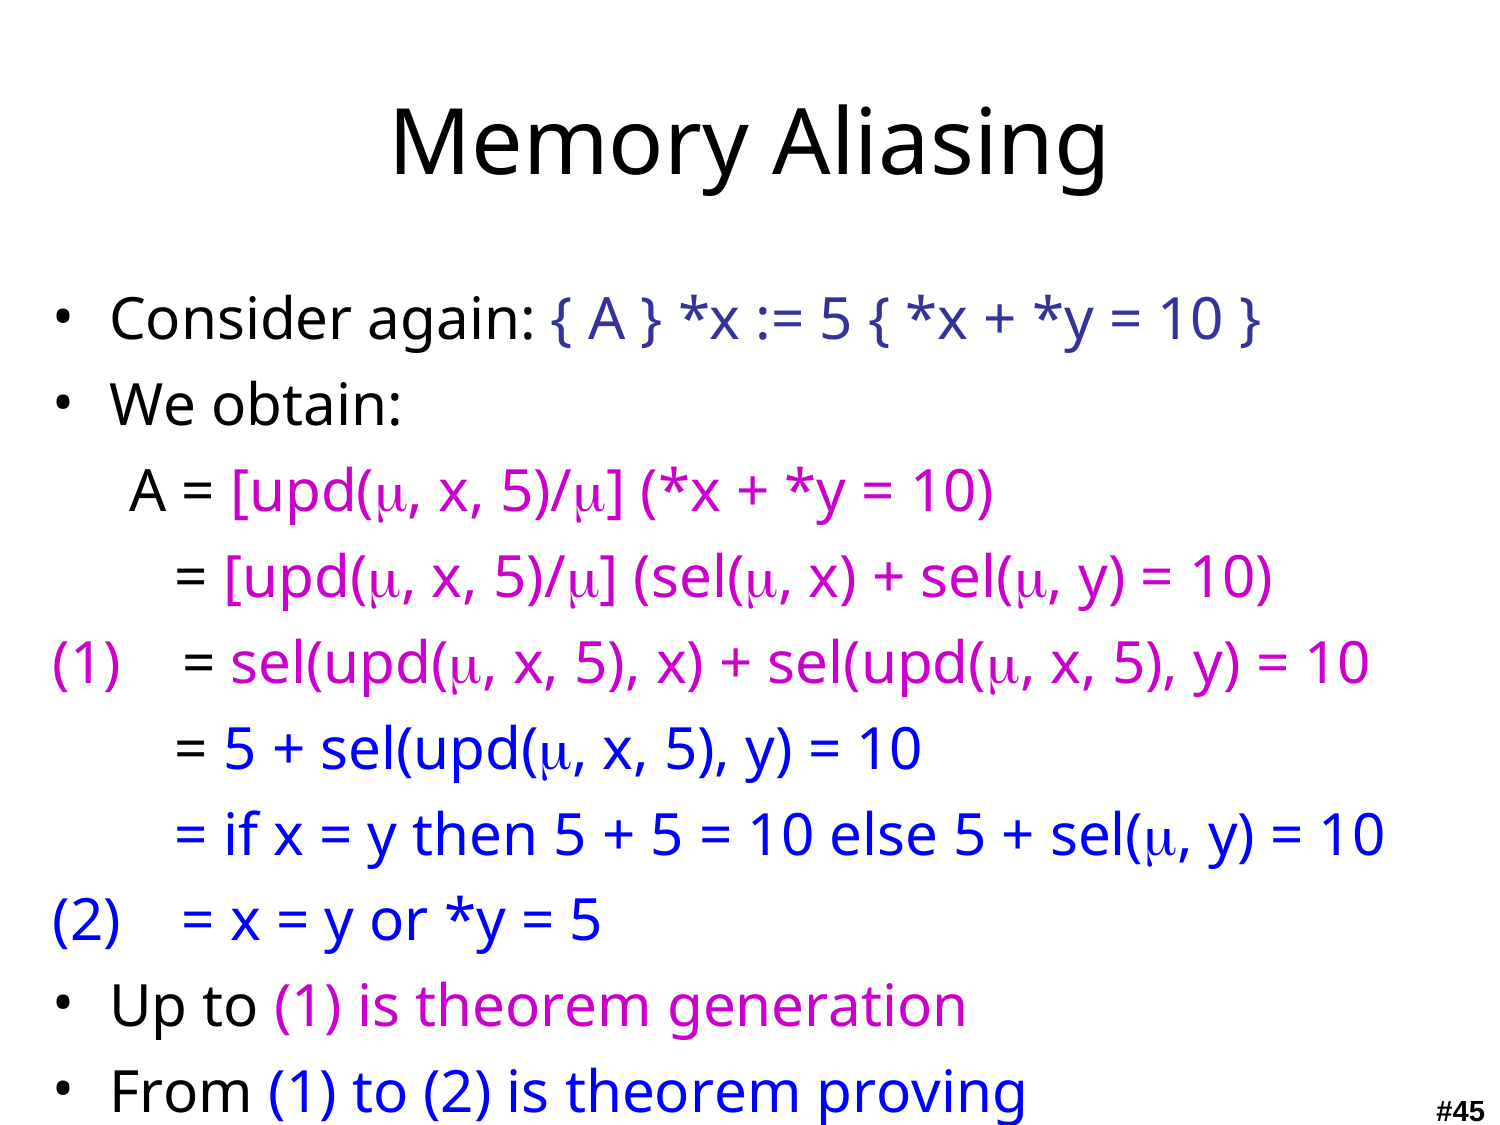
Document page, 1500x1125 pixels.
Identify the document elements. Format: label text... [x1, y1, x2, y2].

title Memory Aliasing [24, 45, 1476, 233]
list Consider again: { A } *x := 5 { *x + *y = 10 } We obtain: A = [upd(, x, 5)/] (*x + *y = 10) = [upd(, x, 5)/] (sel(, x) + sel(, y) = 10) (1) = sel(upd(, x, 5), x) + sel(upd(, x, 5), y) = 10 = 5 + sel(upd(, x, 5), y) = 10 = if x = y then 5 + 5 = 10 else 5 + sel(, y) = 10 (2) = x = y or *y = 5 Up to (1) is theorem generation From (1) to (2) is theorem proving [38, 275, 1475, 1074]
